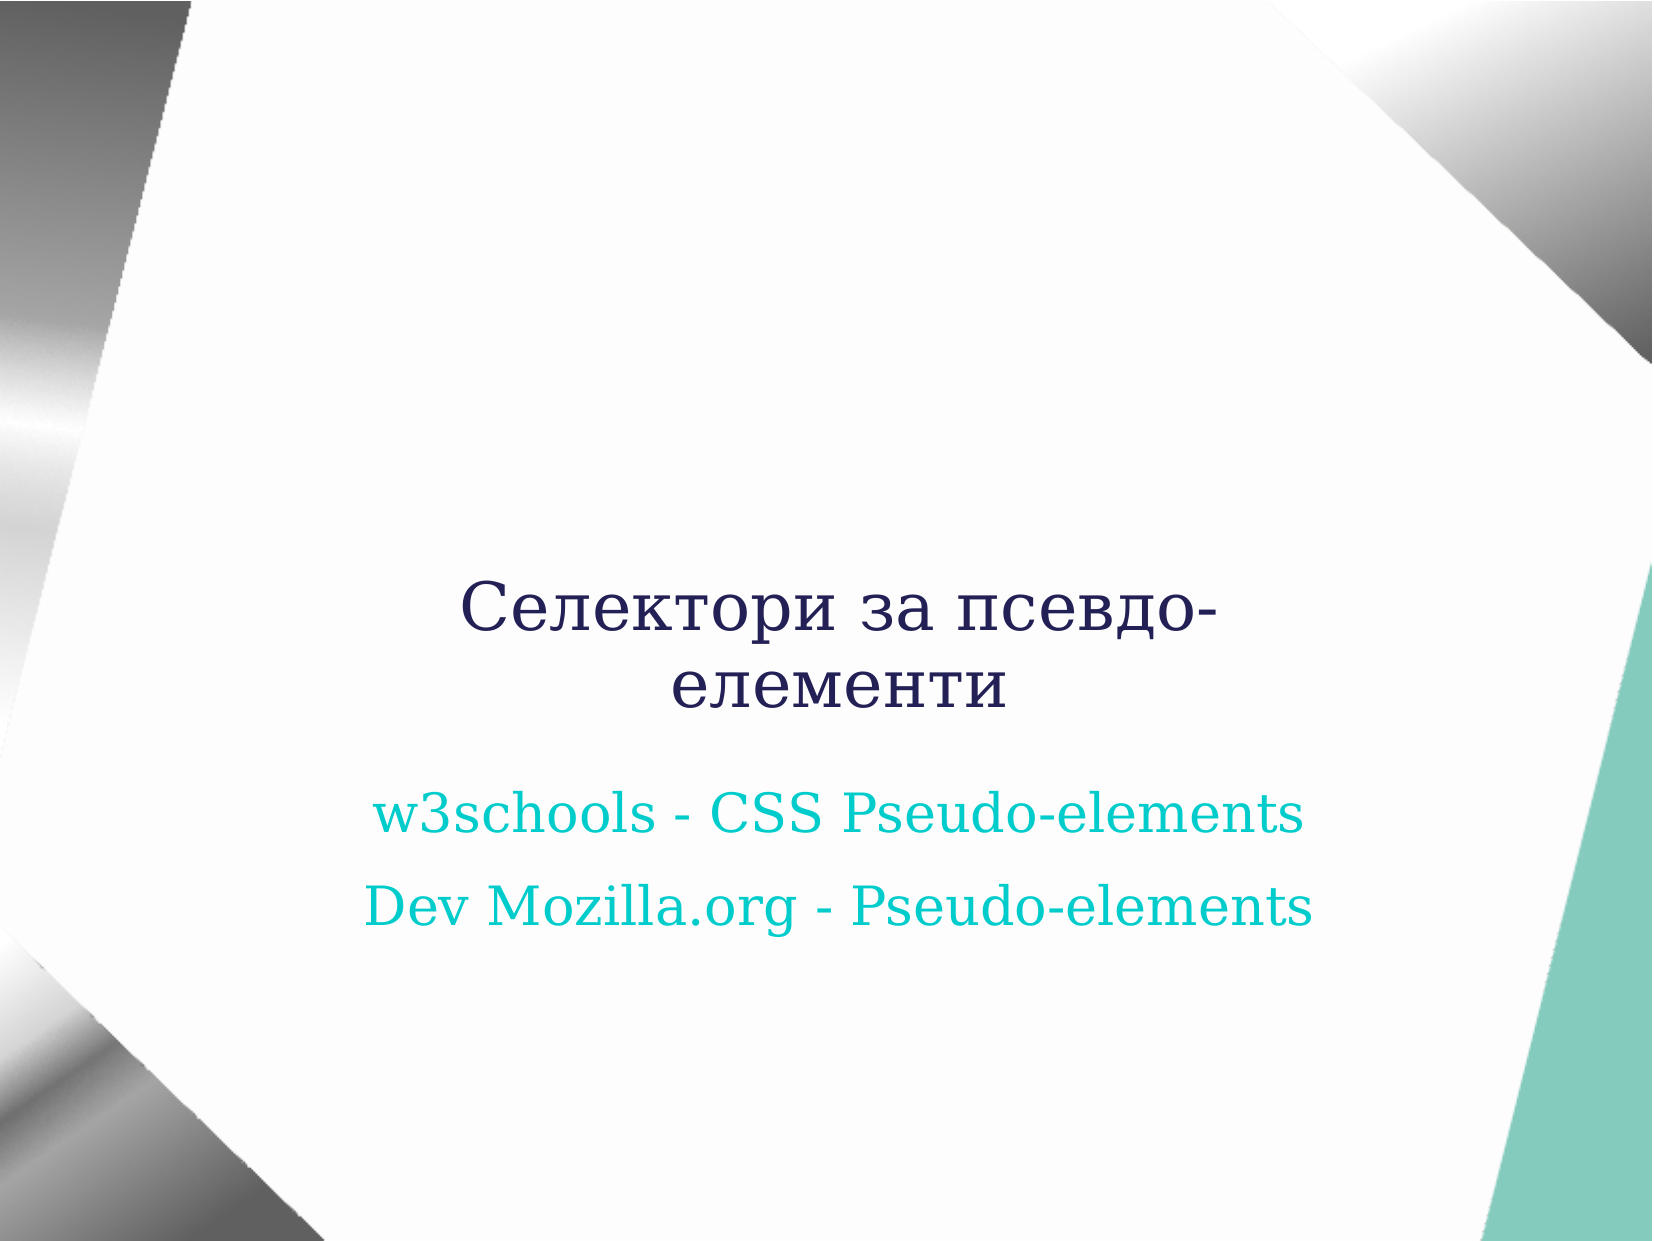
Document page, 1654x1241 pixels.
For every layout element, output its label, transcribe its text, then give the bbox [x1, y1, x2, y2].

text_box Селектори за псевдо-елементи w3schools - CSS Pseudo-elements Dev Mozilla.org - Pseudo-elements [285, 405, 1395, 1103]
picture [0, 1, 1652, 1241]
